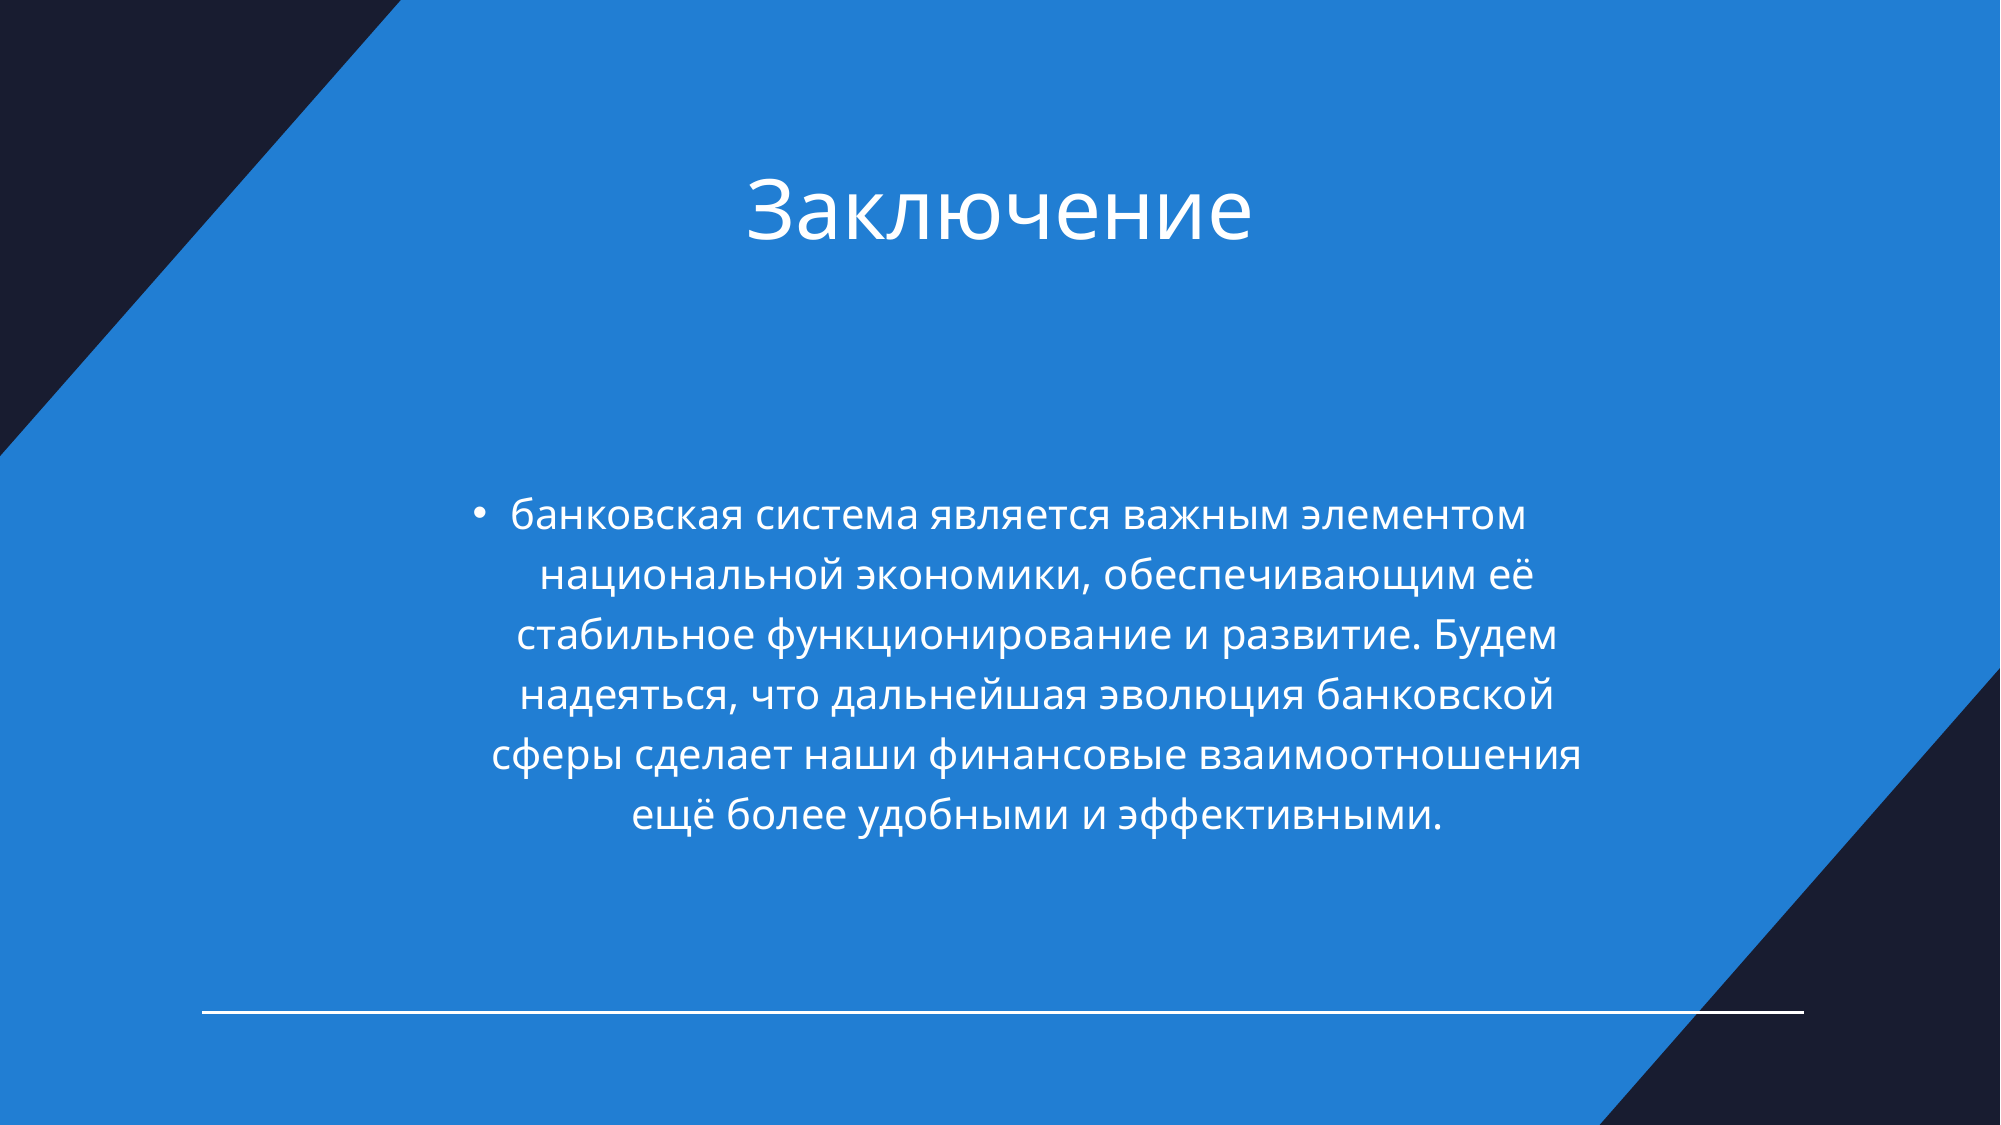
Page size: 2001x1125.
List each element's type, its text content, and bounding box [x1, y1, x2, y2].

list банковская система является важным элементом национальной экономики, обеспечивающим её стабильное функционирование и развитие. Будем надеяться, что дальнейшая эволюция банковской сферы сделает наши финансовые взаимоотношения ещё более удобными и эффективными. [396, 357, 1604, 959]
text_box [0, 0, 2000, 1125]
title Заключение [288, 148, 1714, 313]
